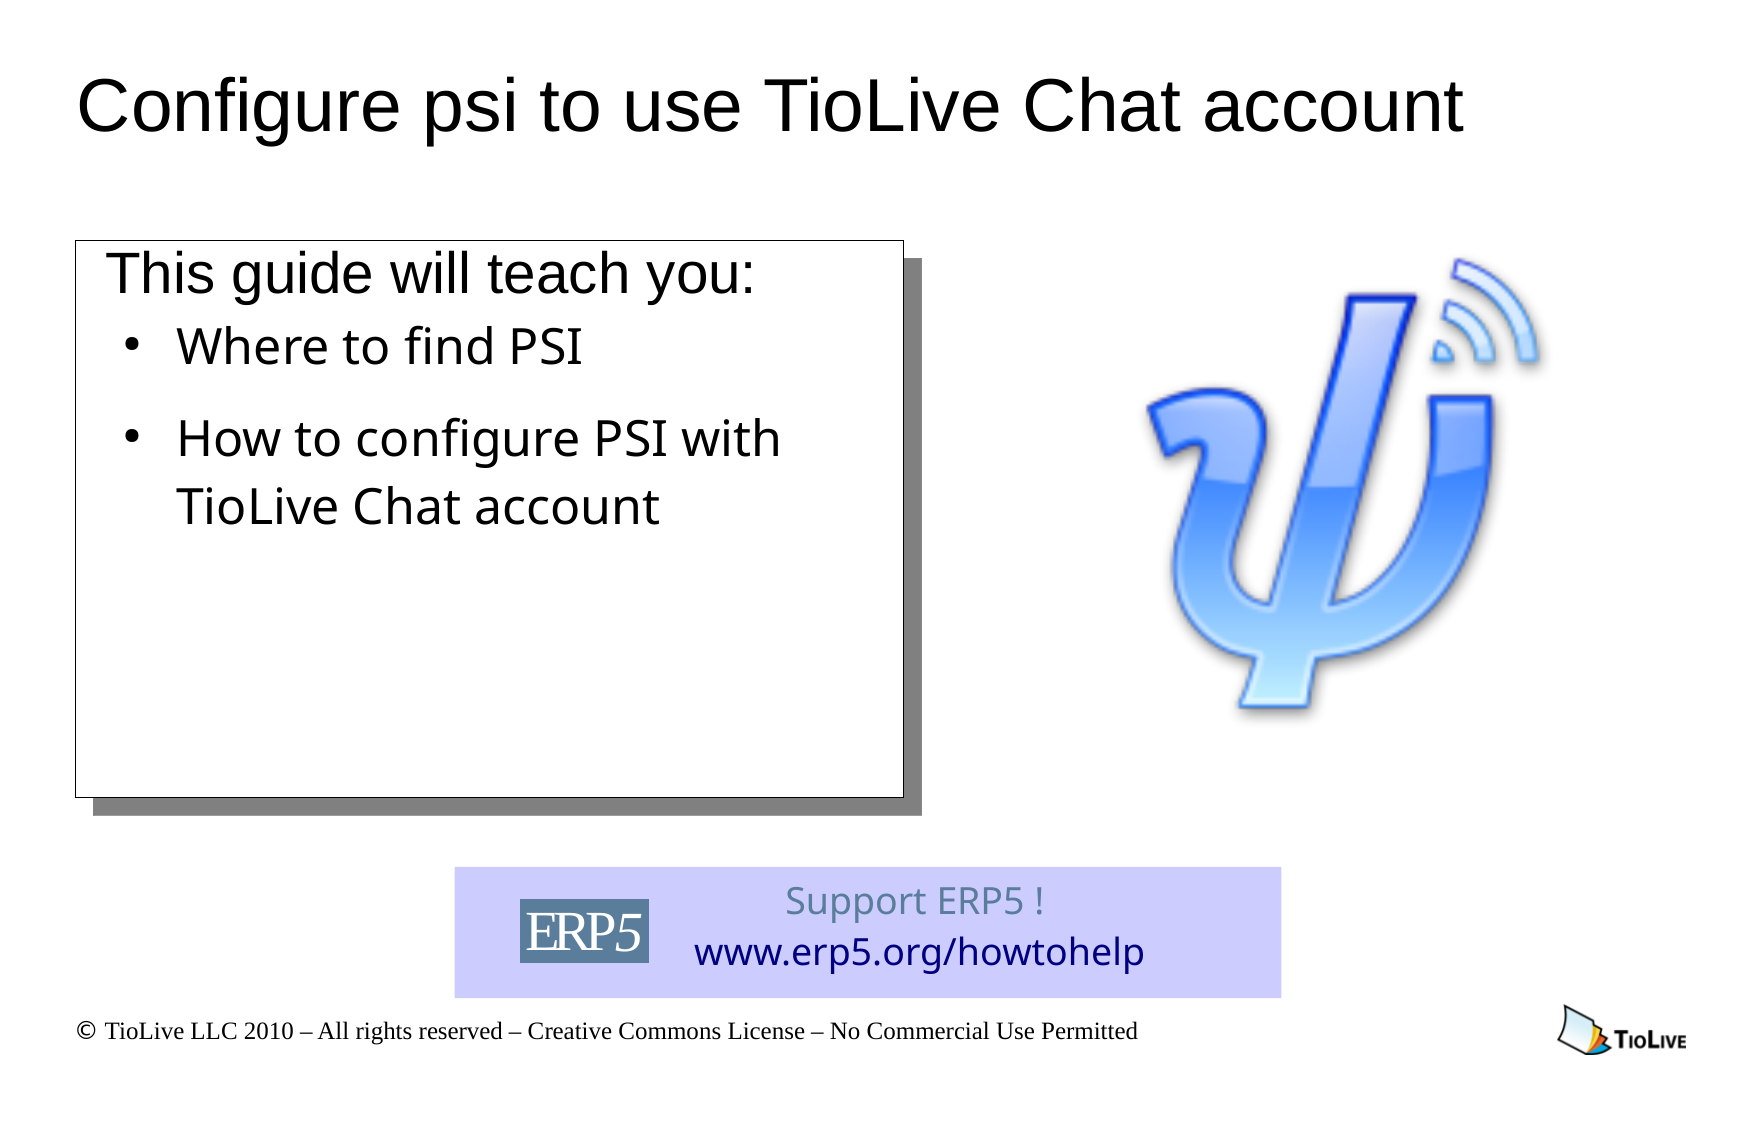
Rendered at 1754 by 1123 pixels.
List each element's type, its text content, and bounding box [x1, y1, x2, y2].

list This guide will teach you: Where to find PSI How to configure PSI with TioLive Chat account [75, 240, 904, 798]
picture [1557, 1004, 1686, 1055]
picture [1073, 236, 1595, 757]
title Configure psi to use TioLive Chat account [76, 63, 1684, 178]
